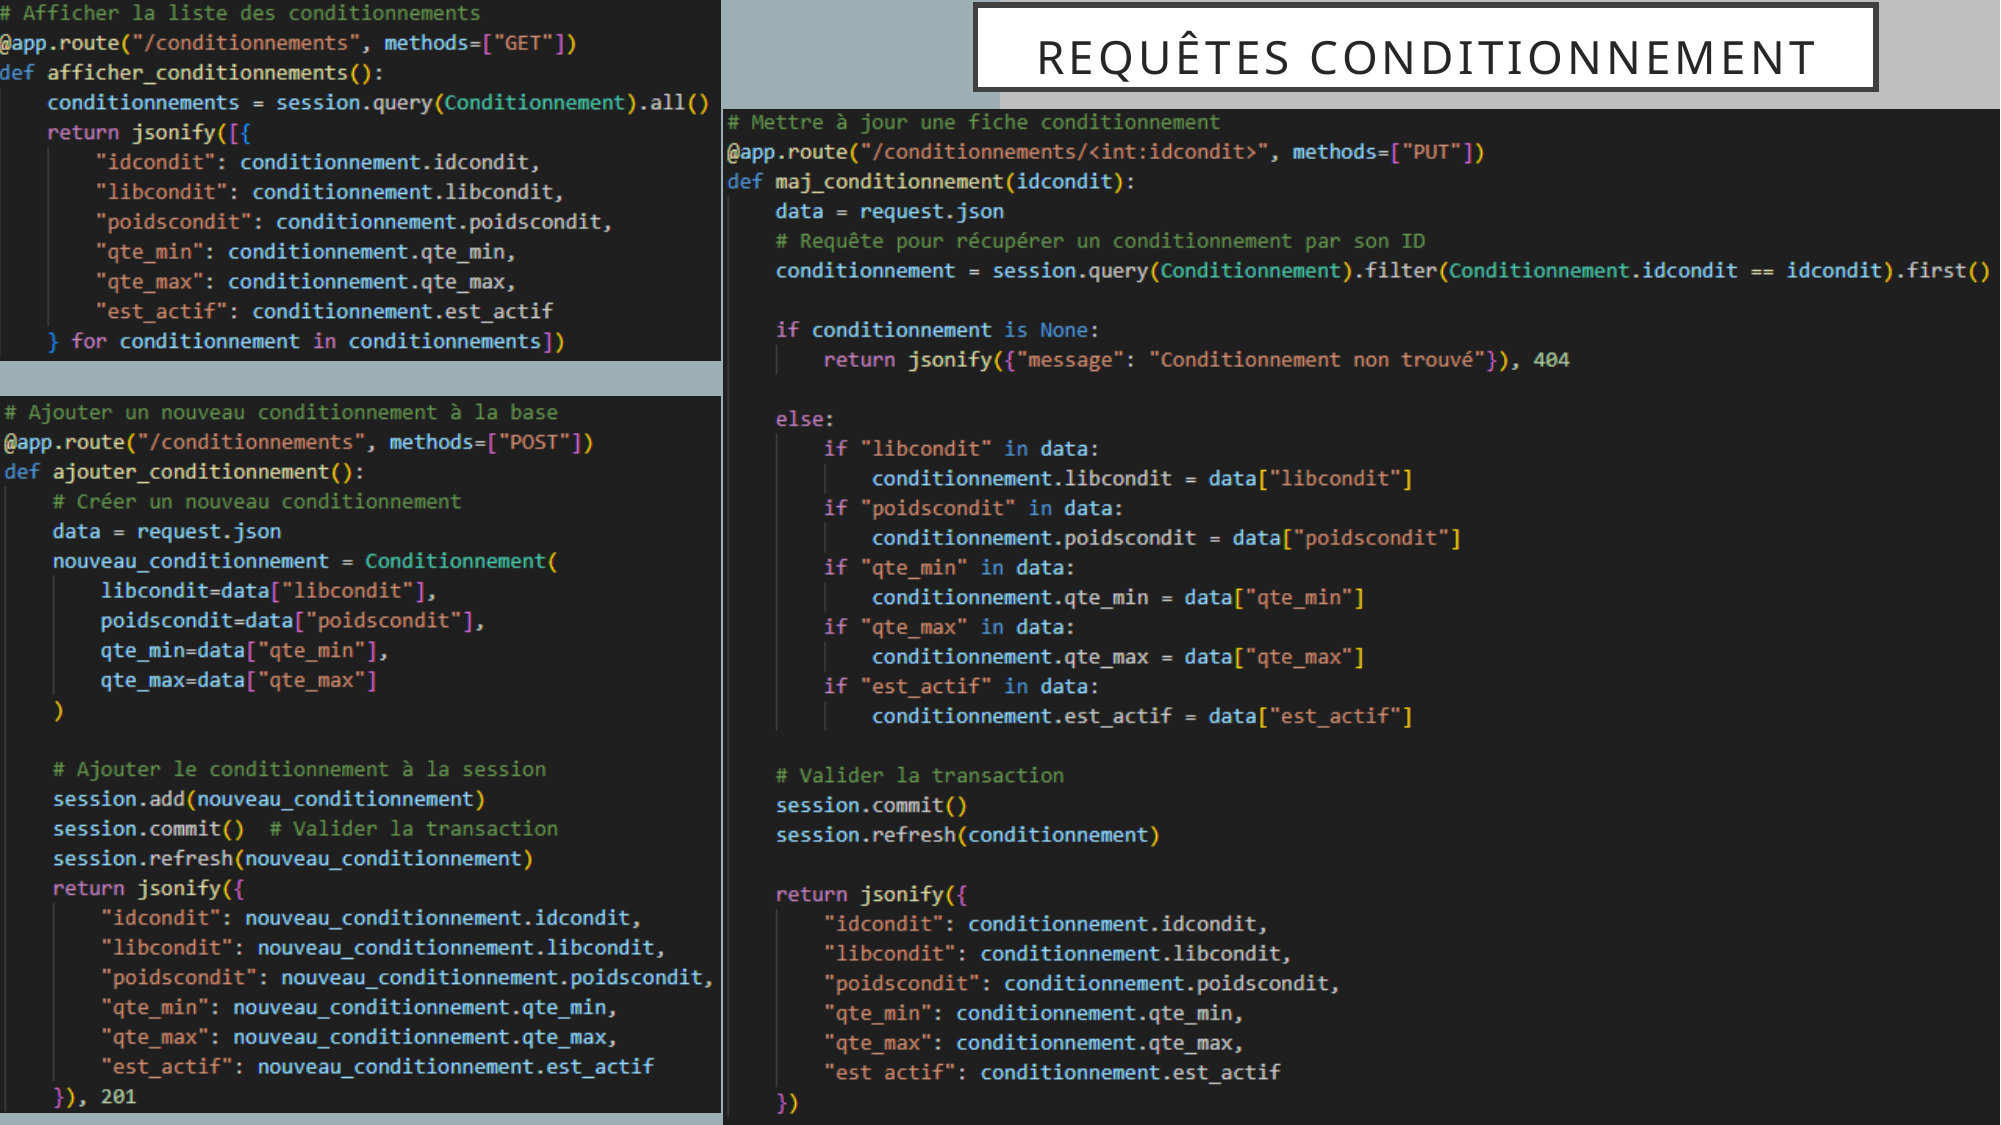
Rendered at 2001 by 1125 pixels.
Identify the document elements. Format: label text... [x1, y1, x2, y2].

picture [0, 396, 721, 1113]
picture [723, 0, 2000, 1125]
picture [0, 0, 721, 361]
title Requêtes CONDITIONNEMENT [975, 4, 1877, 90]
